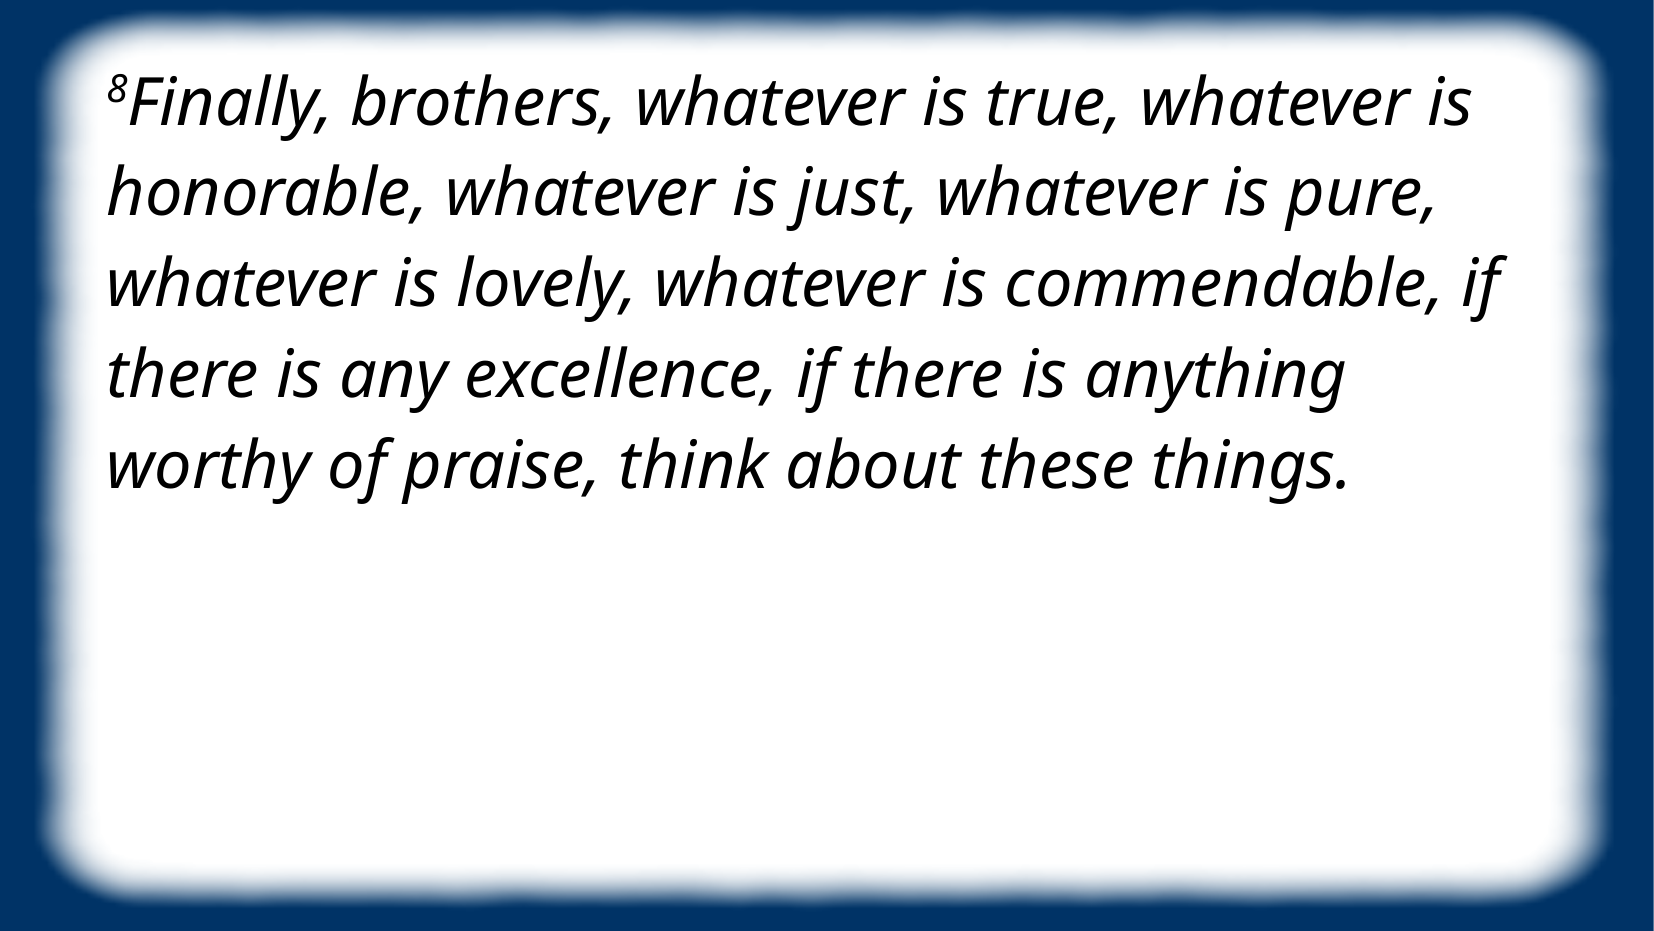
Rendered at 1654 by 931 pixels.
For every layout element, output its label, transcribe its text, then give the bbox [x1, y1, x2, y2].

text_box 8Finally, brothers, whatever is true, whatever is honorable, whatever is just, whatever is pure, whatever is lovely, whatever is commendable, if there is any excellence, if there is anything worthy of praise, think about these things. [91, 46, 1548, 505]
picture [0, 0, 1654, 931]
